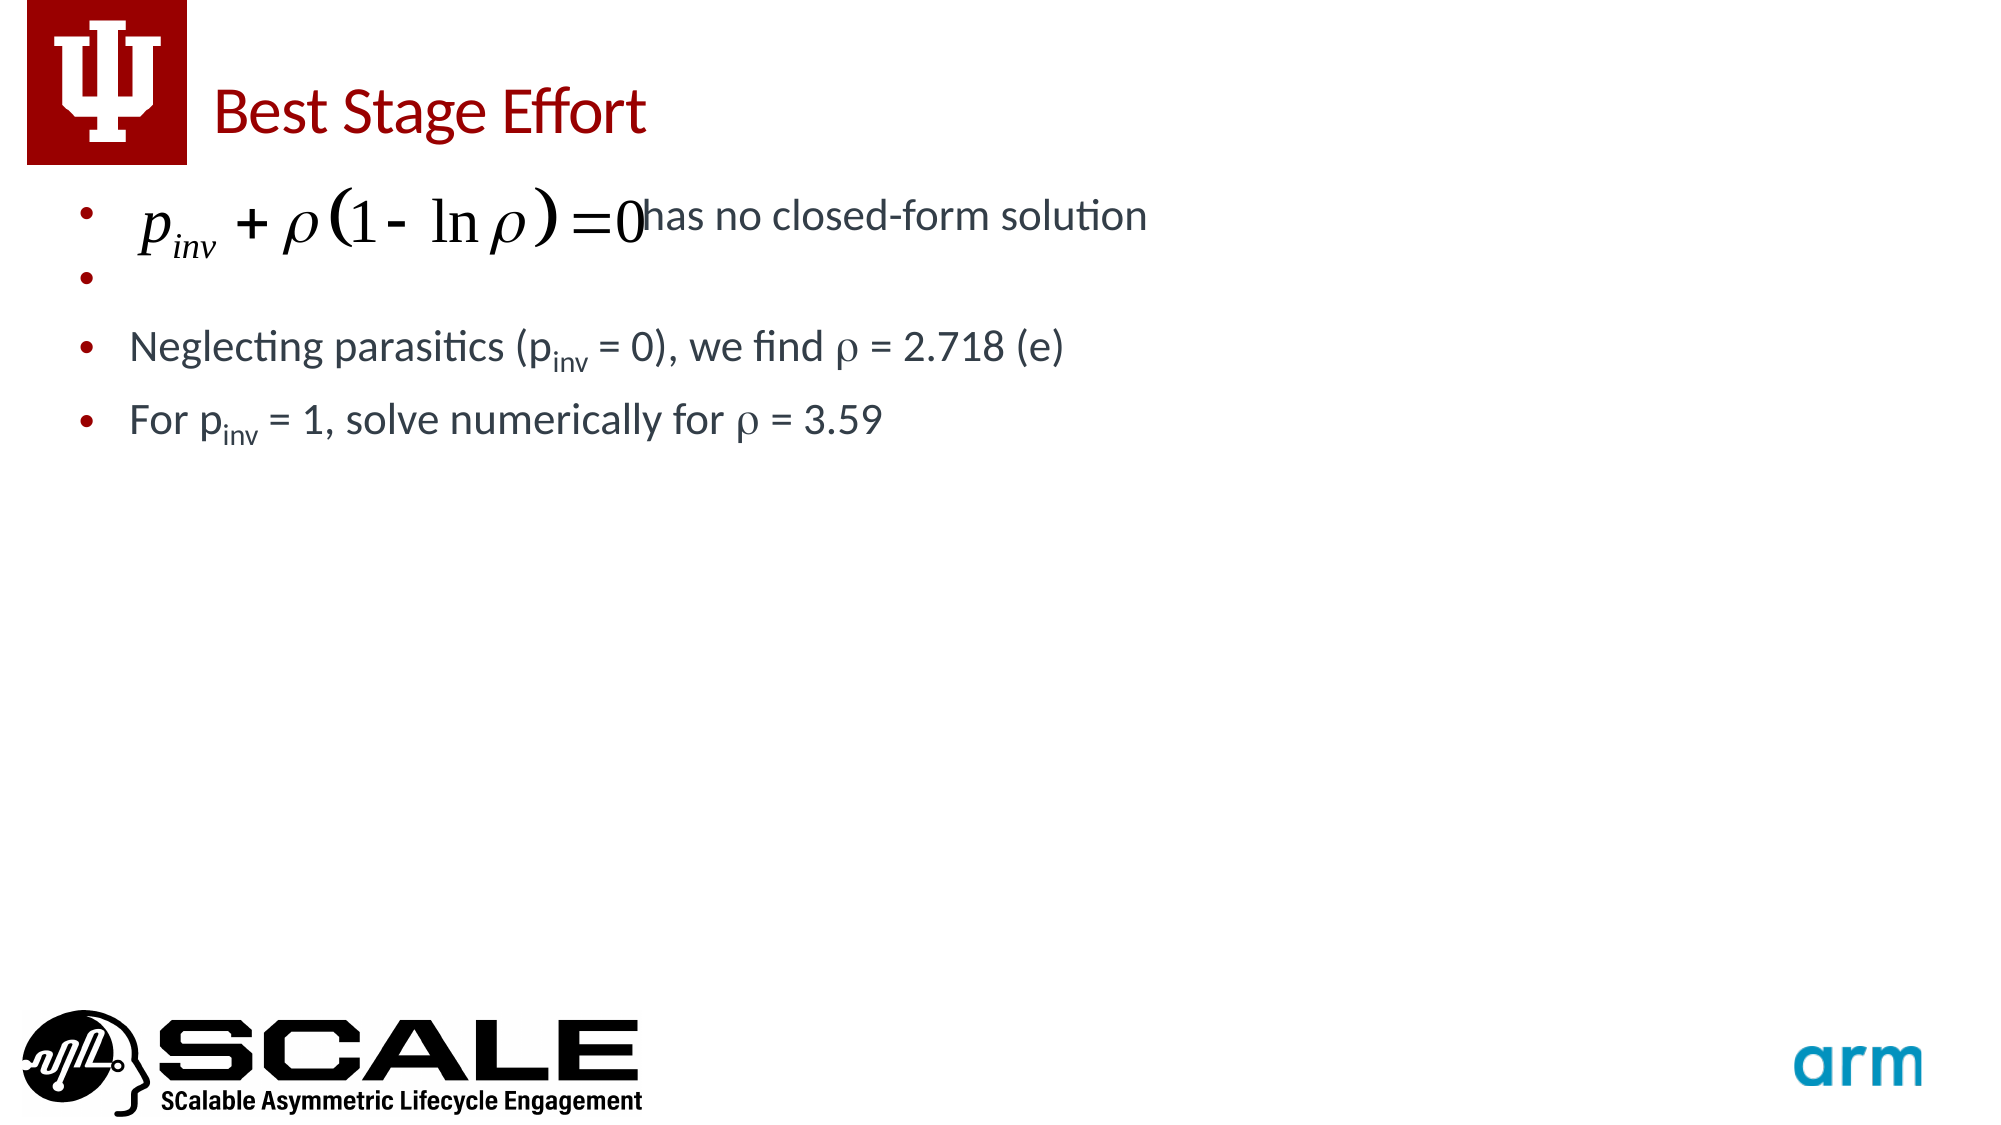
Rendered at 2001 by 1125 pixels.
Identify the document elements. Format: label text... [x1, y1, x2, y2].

list has no closed-form solution Neglecting parasitics (pinv = 0), we find r = 2.718 (e) For pinv = 1, solve numerically for r = 3.59 [78, 185, 1924, 941]
title Best Stage Effort [213, 78, 1922, 186]
chart [131, 184, 649, 270]
